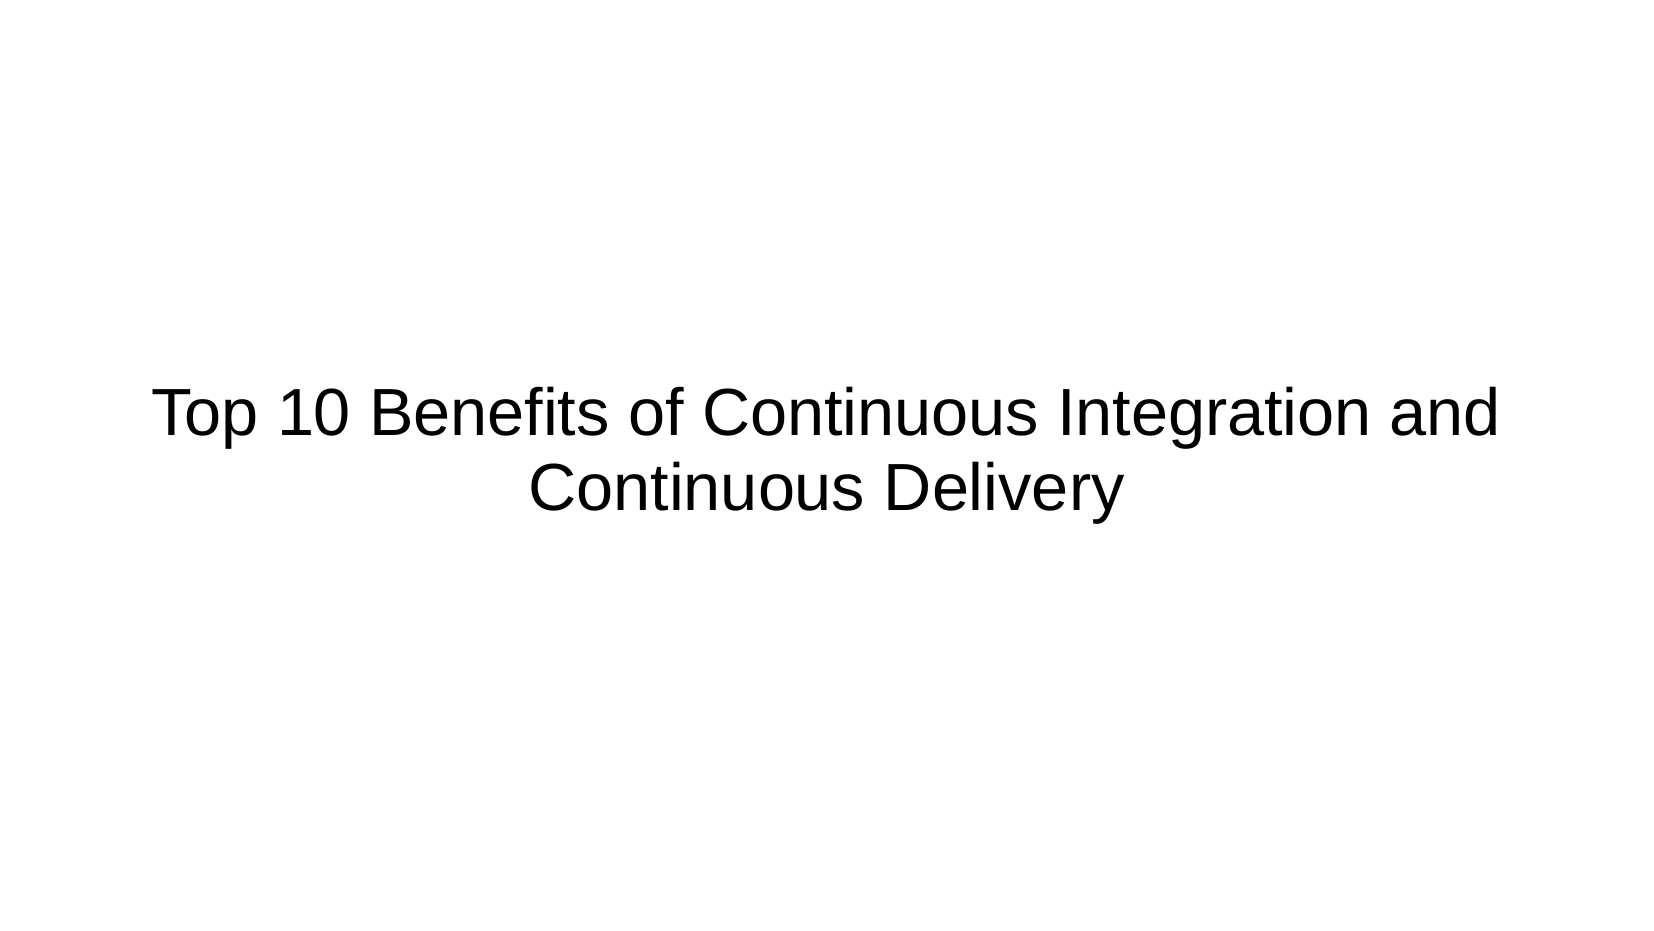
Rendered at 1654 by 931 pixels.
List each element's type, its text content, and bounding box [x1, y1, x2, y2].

subtitle Top 10 Benefits of Continuous Integration and Continuous Delivery [82, 37, 1571, 863]
